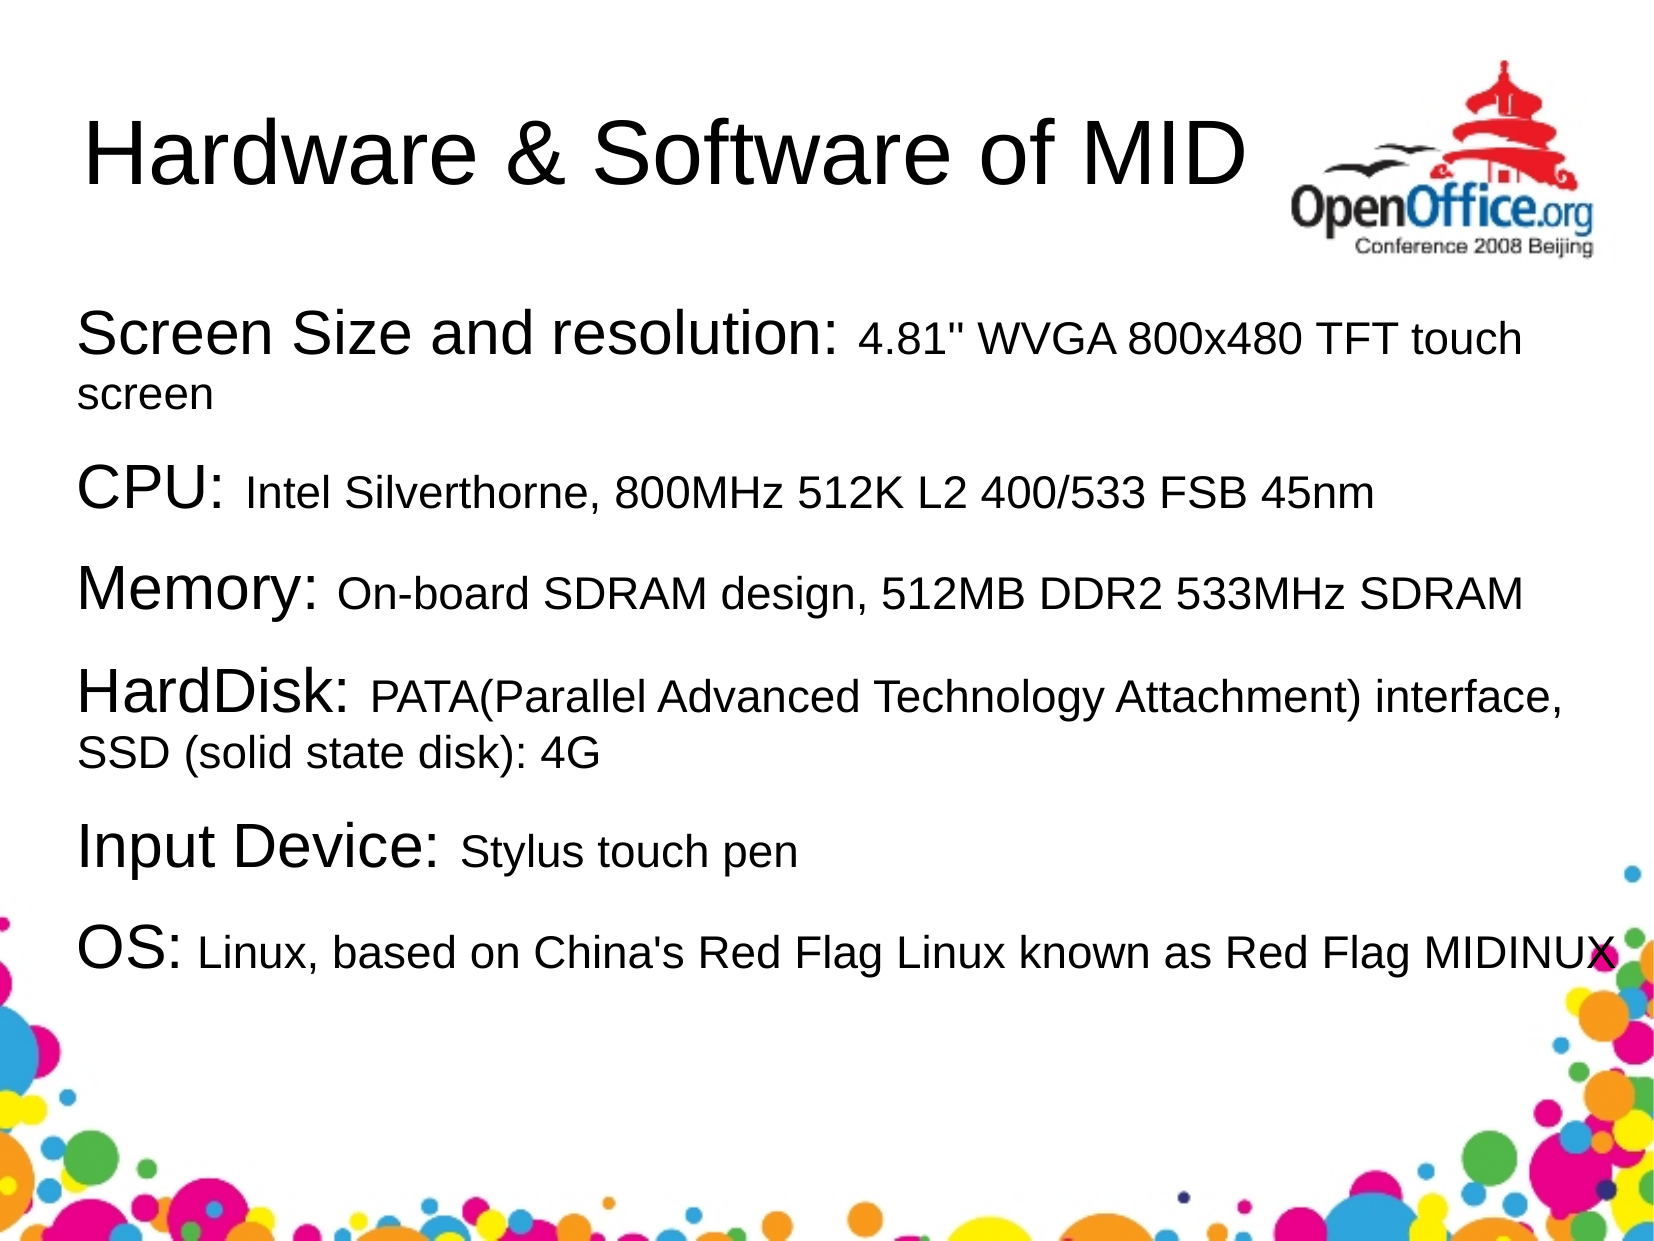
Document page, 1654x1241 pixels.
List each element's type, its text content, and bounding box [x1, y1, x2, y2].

title Hardware & Software of MID [82, 56, 1571, 250]
picture [0, 0, 1654, 1241]
list Screen Size and resolution: 4.81'' WVGA 800x480 TFT touch screen CPU: Intel Silverthorne, 800MHz 512K L2 400/533 FSB 45nm Memory: On-board SDRAM design, 512MB DDR2 533MHz SDRAM HardDisk: PATA(Parallel Advanced Technology Attachment) interface, SSD (solid state disk): 4G Input Device: Stylus touch pen OS: Linux, based on China's Red Flag Linux known as Red Flag MIDINUX [76, 297, 1619, 1102]
